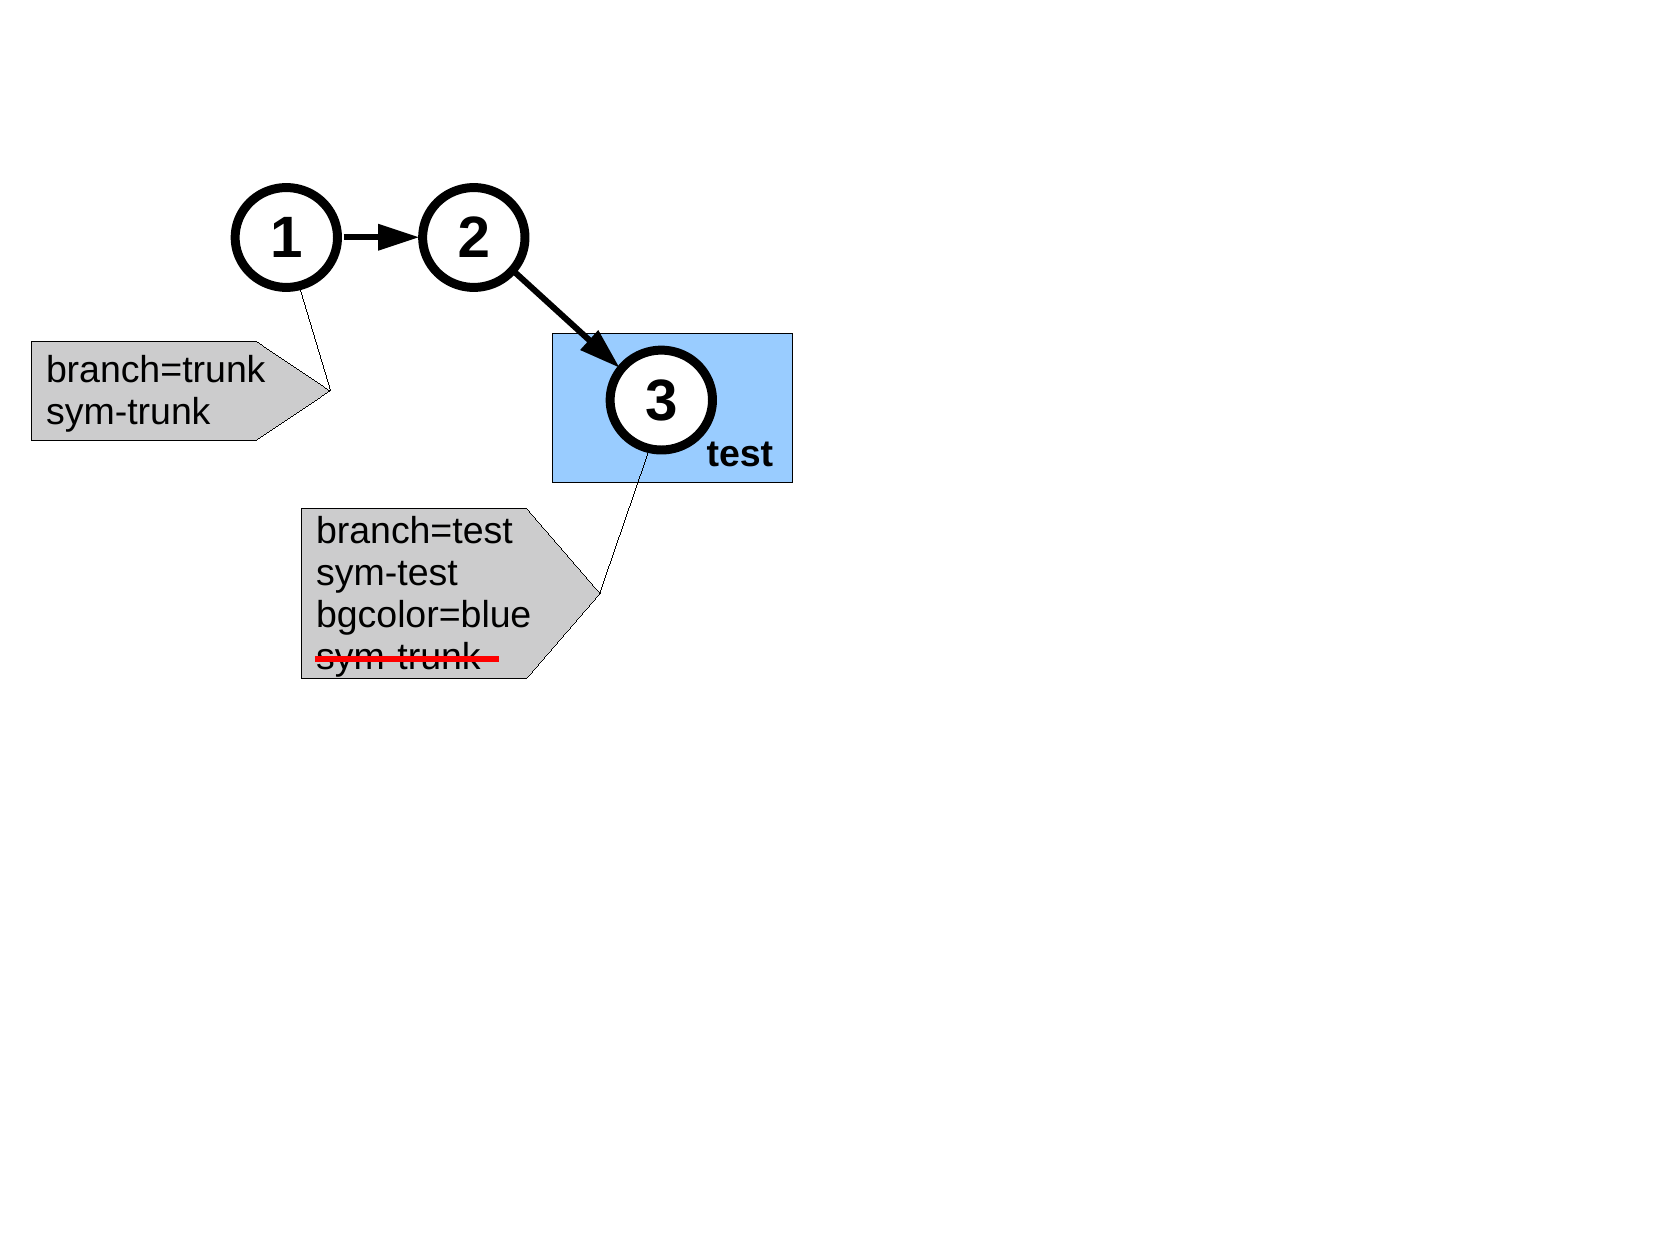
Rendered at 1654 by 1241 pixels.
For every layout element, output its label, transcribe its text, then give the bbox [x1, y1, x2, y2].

text_box branch=trunk sym-trunk [31, 341, 330, 441]
text_box 3 [610, 350, 713, 451]
text_box branch=test sym-test bgcolor=blue sym-trunk [301, 508, 601, 679]
text_box 2 [422, 187, 526, 288]
text_box 1 [235, 187, 338, 288]
text_box test [691, 425, 789, 483]
text_box [552, 333, 793, 483]
